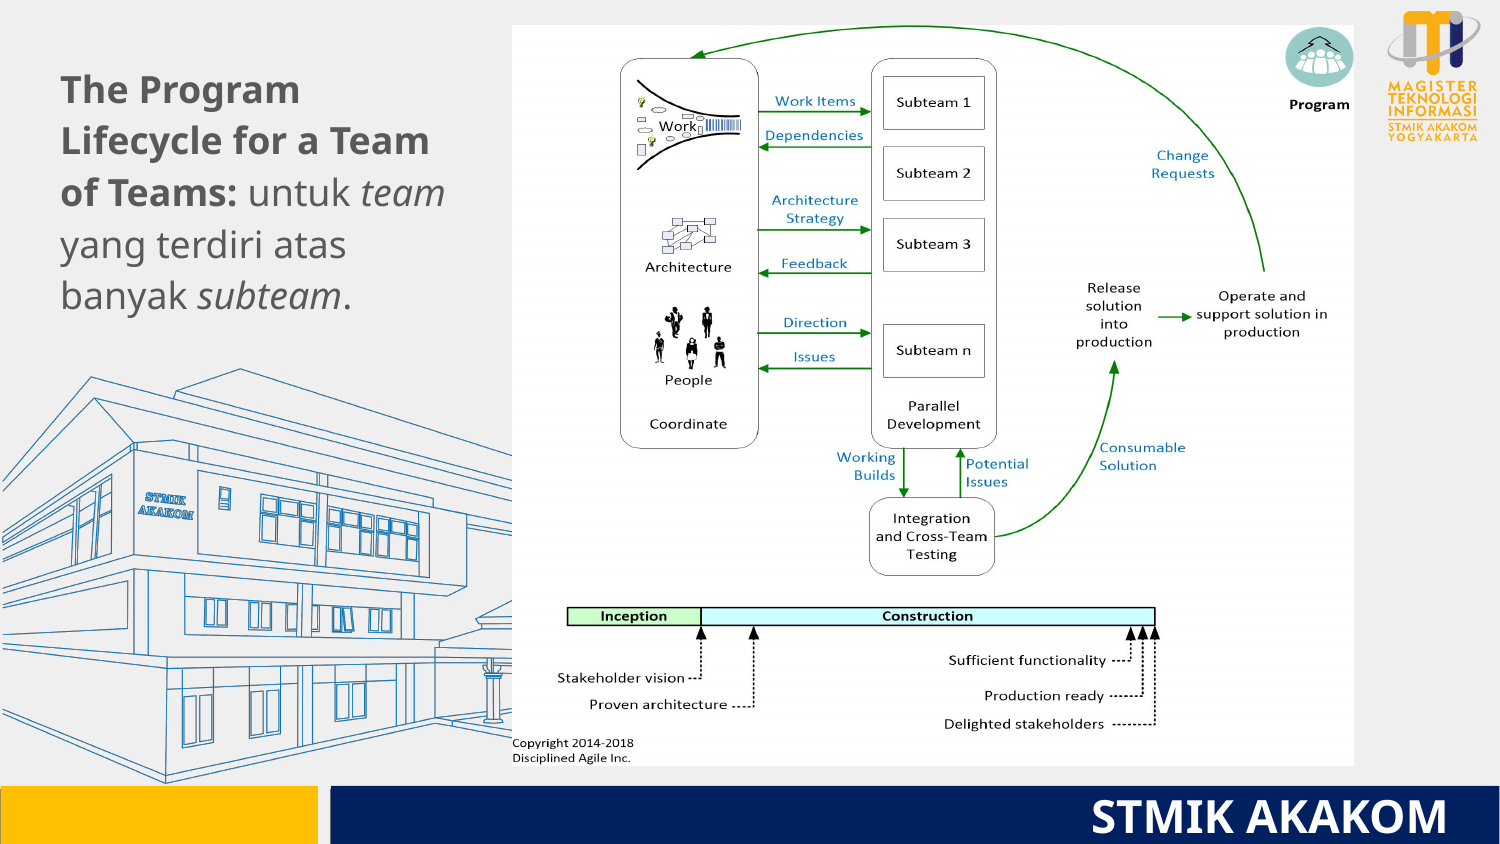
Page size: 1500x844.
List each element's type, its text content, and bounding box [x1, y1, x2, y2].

picture [0, 5, 1500, 786]
list The Program Lifecycle for a Team of Teams: untuk team yang terdiri atas banyak subteam. [45, 43, 484, 204]
